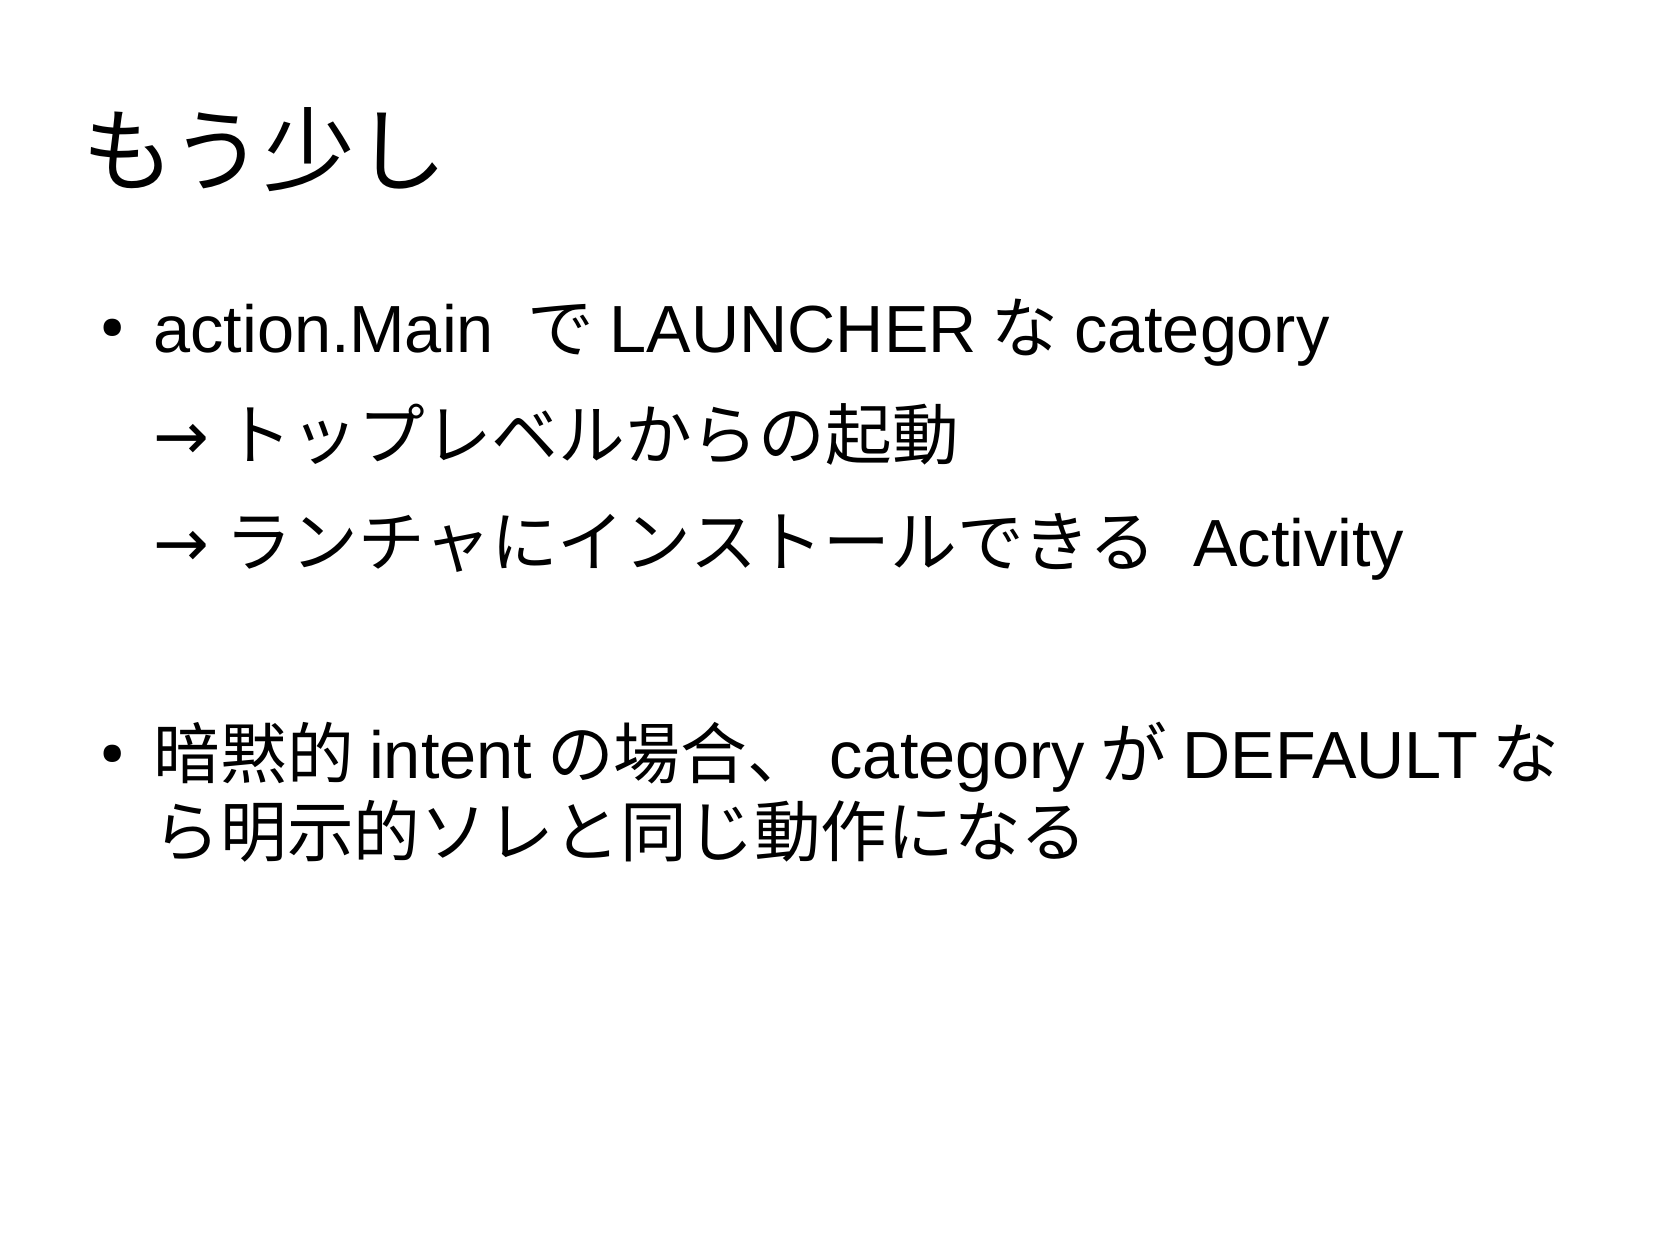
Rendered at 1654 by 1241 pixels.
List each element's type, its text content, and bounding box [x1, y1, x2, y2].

list action.Main でLAUNCHERなcategory →トップレベルからの起動 →ランチャにインストールできる Activity 暗黙的intentの場合、categoryがDEFAULTなら明示的ソレと同じ動作になる [82, 290, 1571, 1109]
title もう少し [82, 56, 1571, 250]
